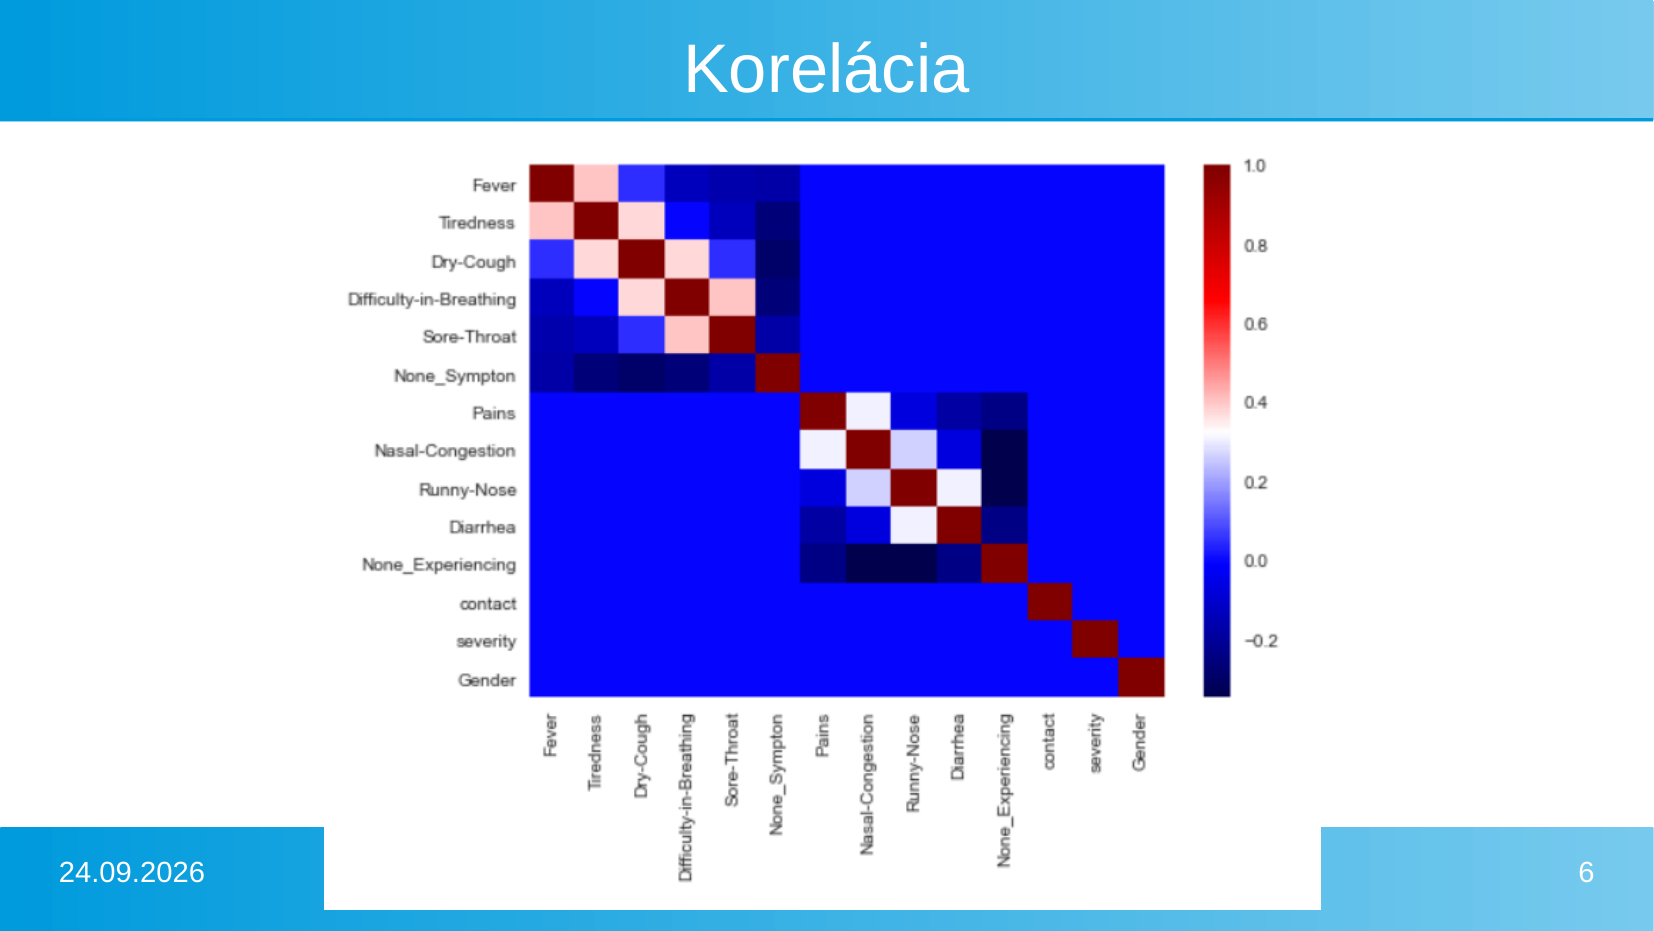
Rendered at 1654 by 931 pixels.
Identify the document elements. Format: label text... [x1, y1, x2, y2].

title Korelácia [59, 29, 1595, 108]
picture [324, 147, 1321, 910]
